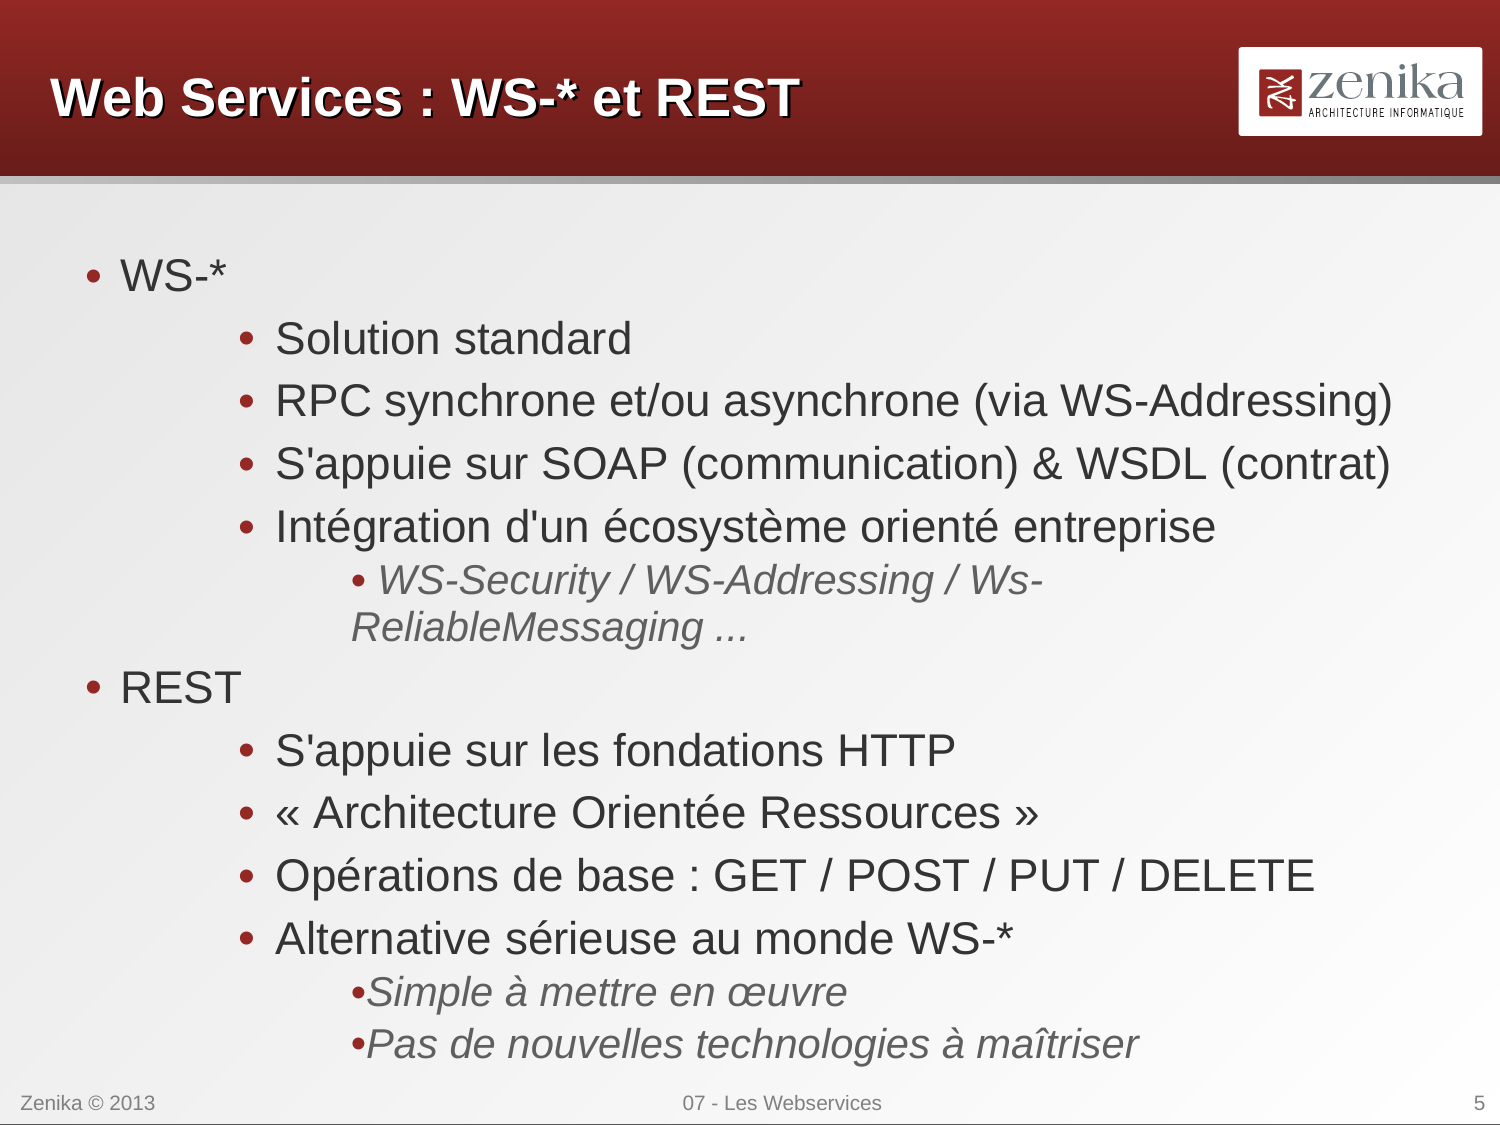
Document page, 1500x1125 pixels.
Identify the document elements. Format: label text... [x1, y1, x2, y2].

title Web Services : WS-* et REST [50, 22, 1206, 172]
picture [1257, 58, 1464, 125]
list WS-* Solution standard RPC synchrone et/ou asynchrone (via WS-Addressing) S'appuie sur SOAP (communication) & WSDL (contrat) Intégration d'un écosystème orienté entreprise WS-Security / WS-Addressing / Ws-ReliableMessaging ... REST S'appuie sur les fondations HTTP « Architecture Orientée Ressources » Opérations de base : GET / POST / PUT / DELETE Alternative sérieuse au monde WS-* Simple à mettre en œuvre Pas de nouvelles technologies à maîtriser [50, 249, 1435, 1068]
